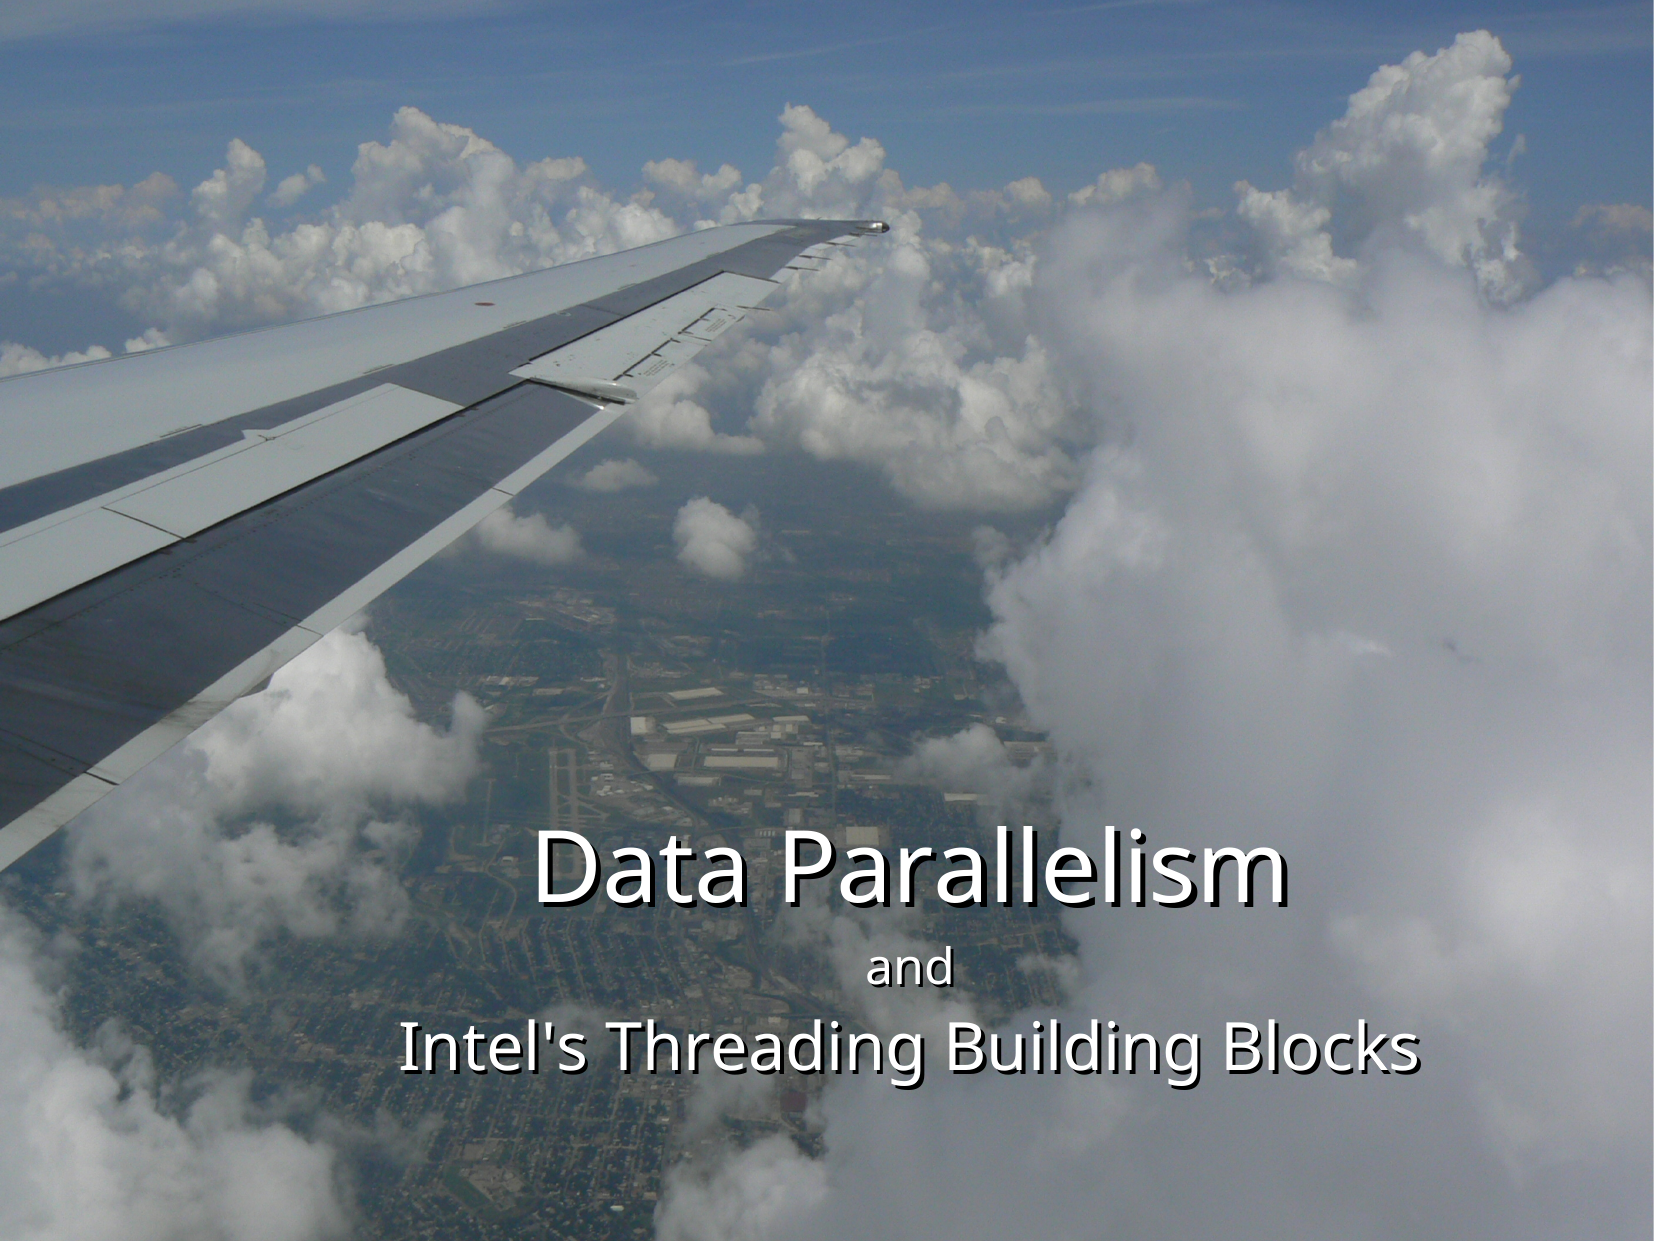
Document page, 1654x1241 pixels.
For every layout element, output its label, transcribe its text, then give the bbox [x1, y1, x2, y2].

picture [0, 0, 1654, 1241]
text_box Data Parallelism and Intel's Threading Building Blocks [383, 787, 1619, 1109]
